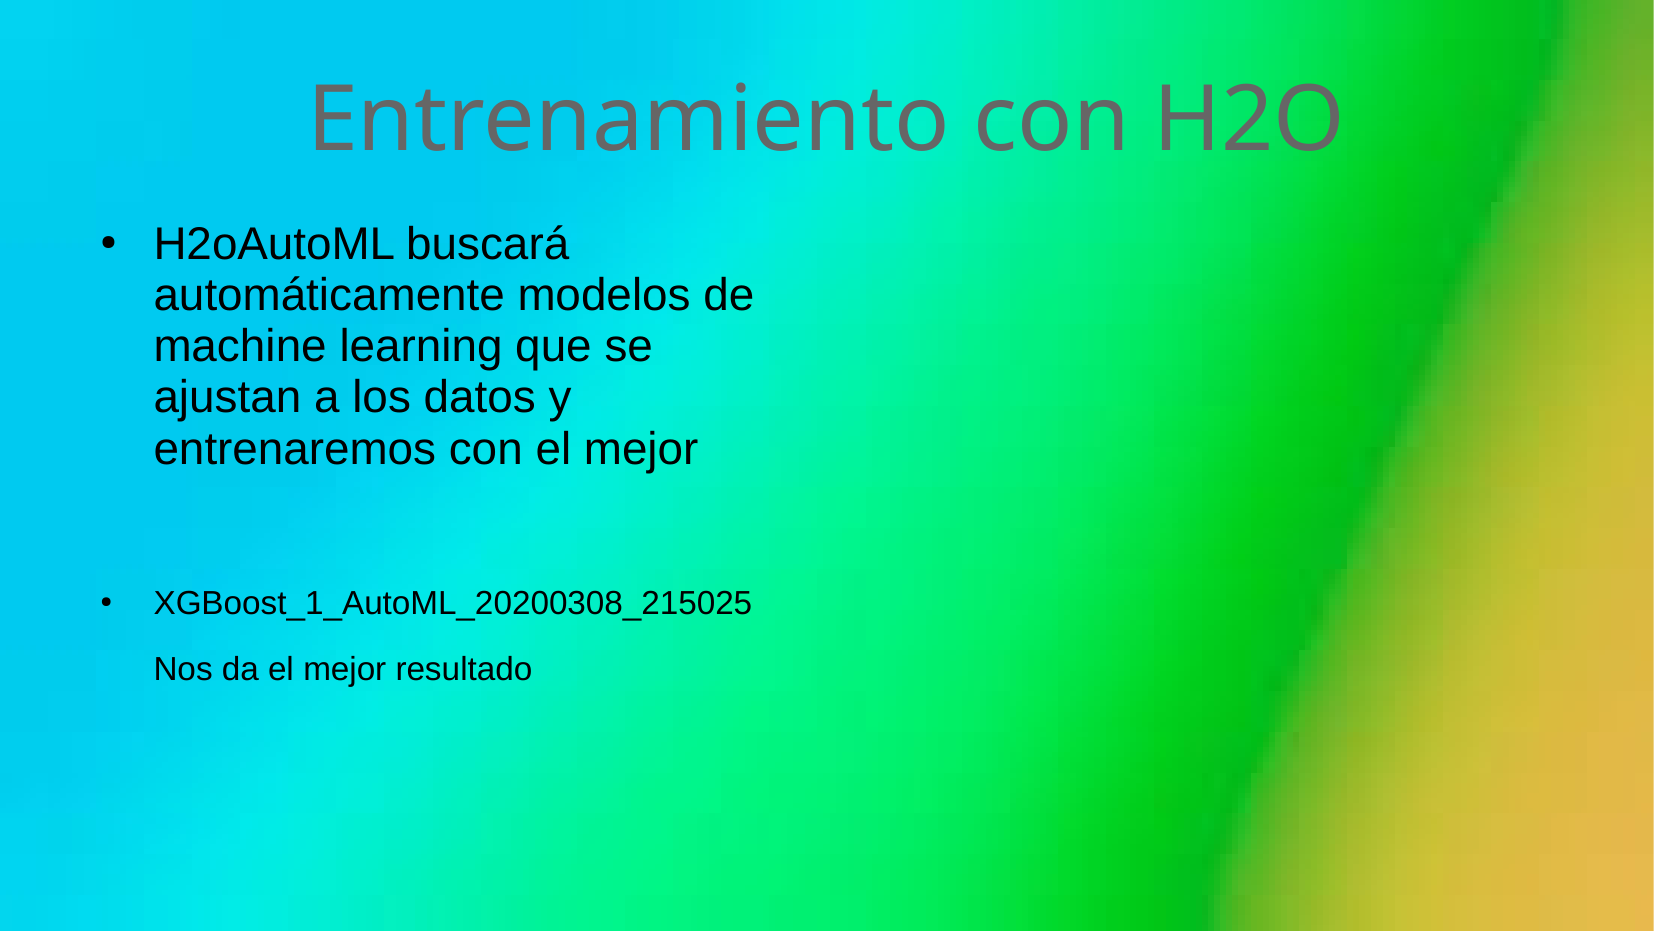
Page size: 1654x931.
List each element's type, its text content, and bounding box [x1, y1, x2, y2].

picture [0, 0, 1654, 931]
title Entrenamiento con H2O [82, 37, 1571, 193]
list H2oAutoML buscará automáticamente modelos de machine learning que se ajustan a los datos y entrenaremos con el mejor XGBoost_1_AutoML_20200308_215025 Nos da el mejor resultado [82, 217, 809, 758]
